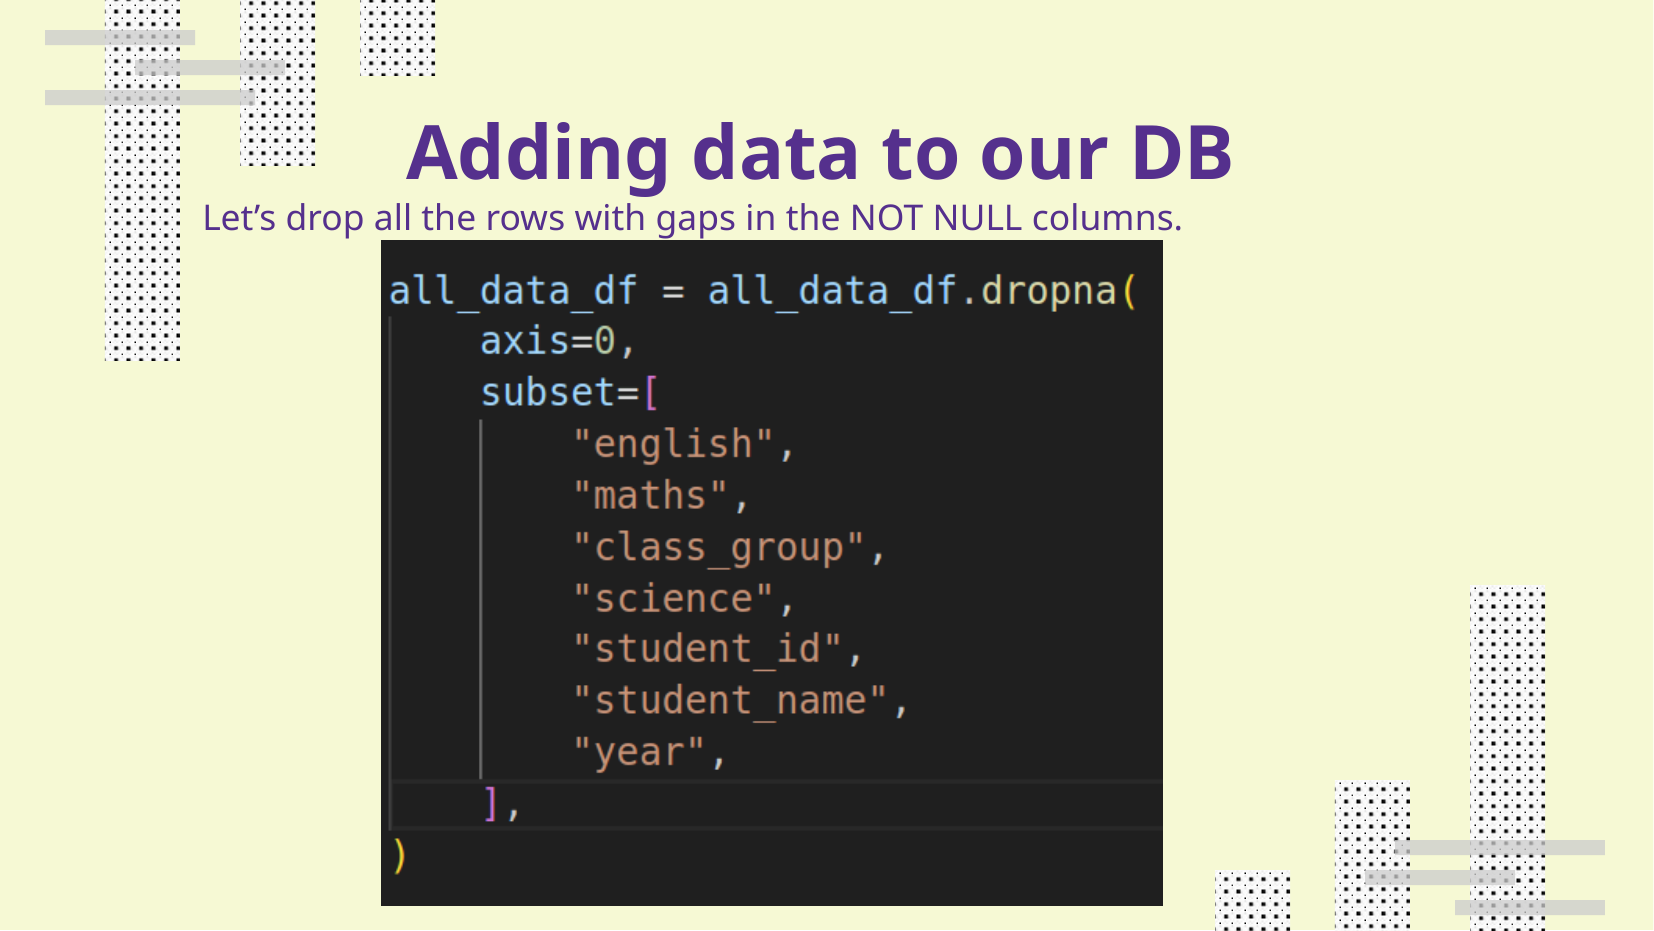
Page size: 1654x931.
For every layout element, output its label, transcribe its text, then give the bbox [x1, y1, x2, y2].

picture [381, 240, 1163, 906]
picture [1470, 856, 1546, 900]
picture [104, 202, 180, 361]
picture [1470, 585, 1546, 840]
picture [104, 46, 180, 90]
picture [1334, 780, 1410, 931]
picture [104, 0, 180, 30]
picture [240, 0, 315, 98]
picture [1215, 870, 1291, 931]
title Adding data to our DB [76, 98, 1565, 202]
picture [1470, 916, 1546, 931]
picture [360, 0, 436, 76]
text_box Let’s drop all the rows with gaps in the NOT NULL columns. [187, 202, 1463, 737]
